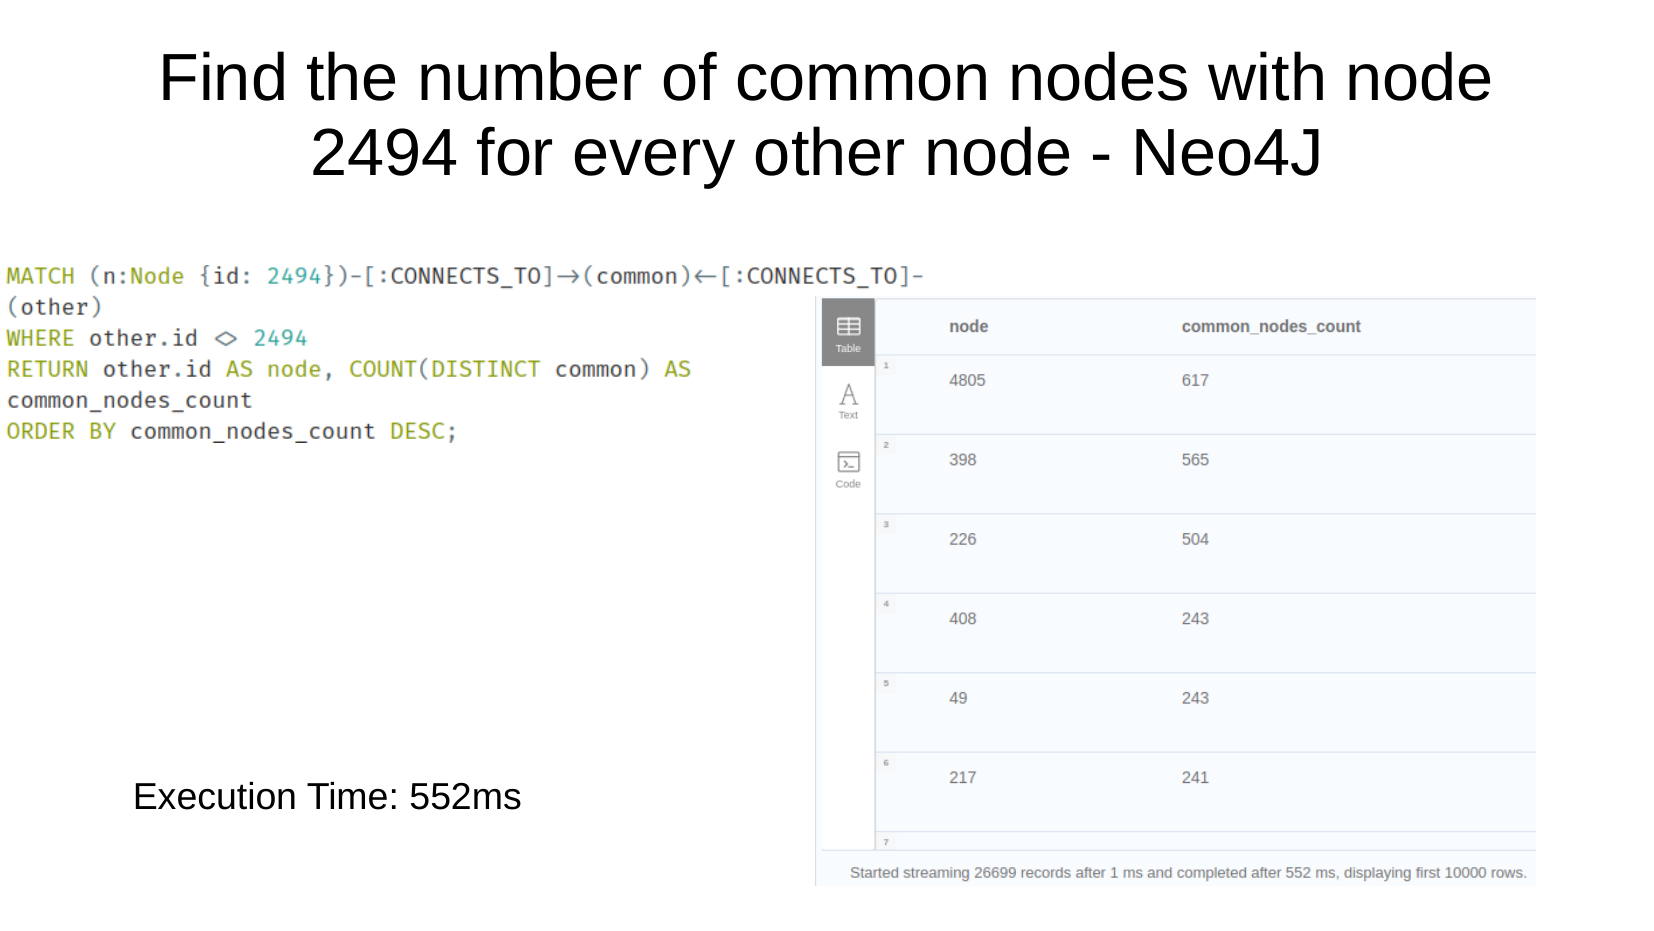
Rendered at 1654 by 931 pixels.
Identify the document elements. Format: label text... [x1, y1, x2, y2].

picture [0, 265, 1536, 886]
text_box Execution Time: 552ms [118, 767, 537, 825]
title Find the number of common nodes with node 2494 for every other node - Neo4J [82, 37, 1571, 193]
